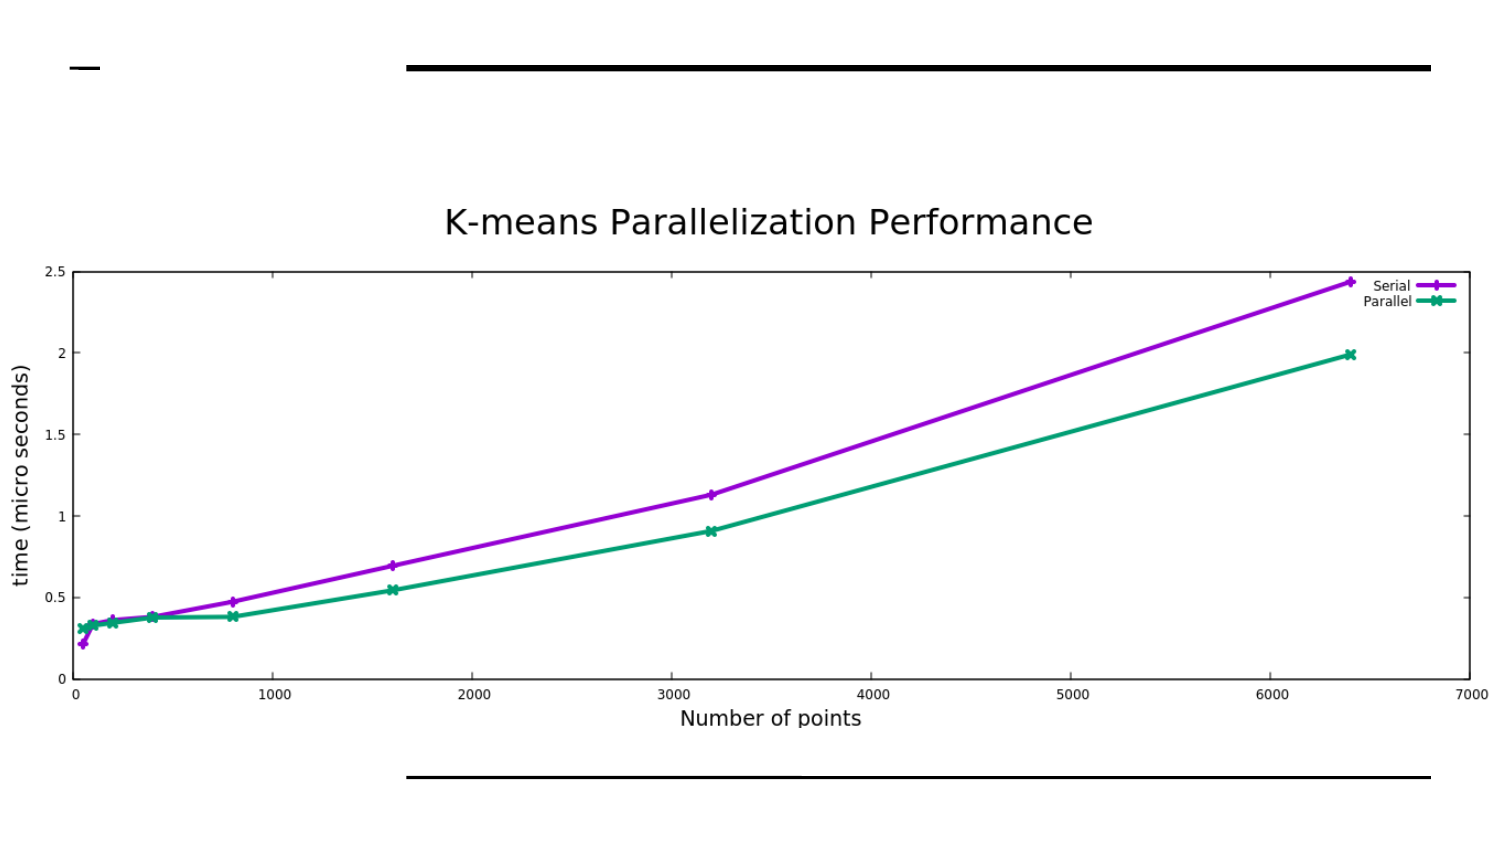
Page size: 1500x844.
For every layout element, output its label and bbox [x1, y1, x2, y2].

picture [7, 198, 1493, 728]
